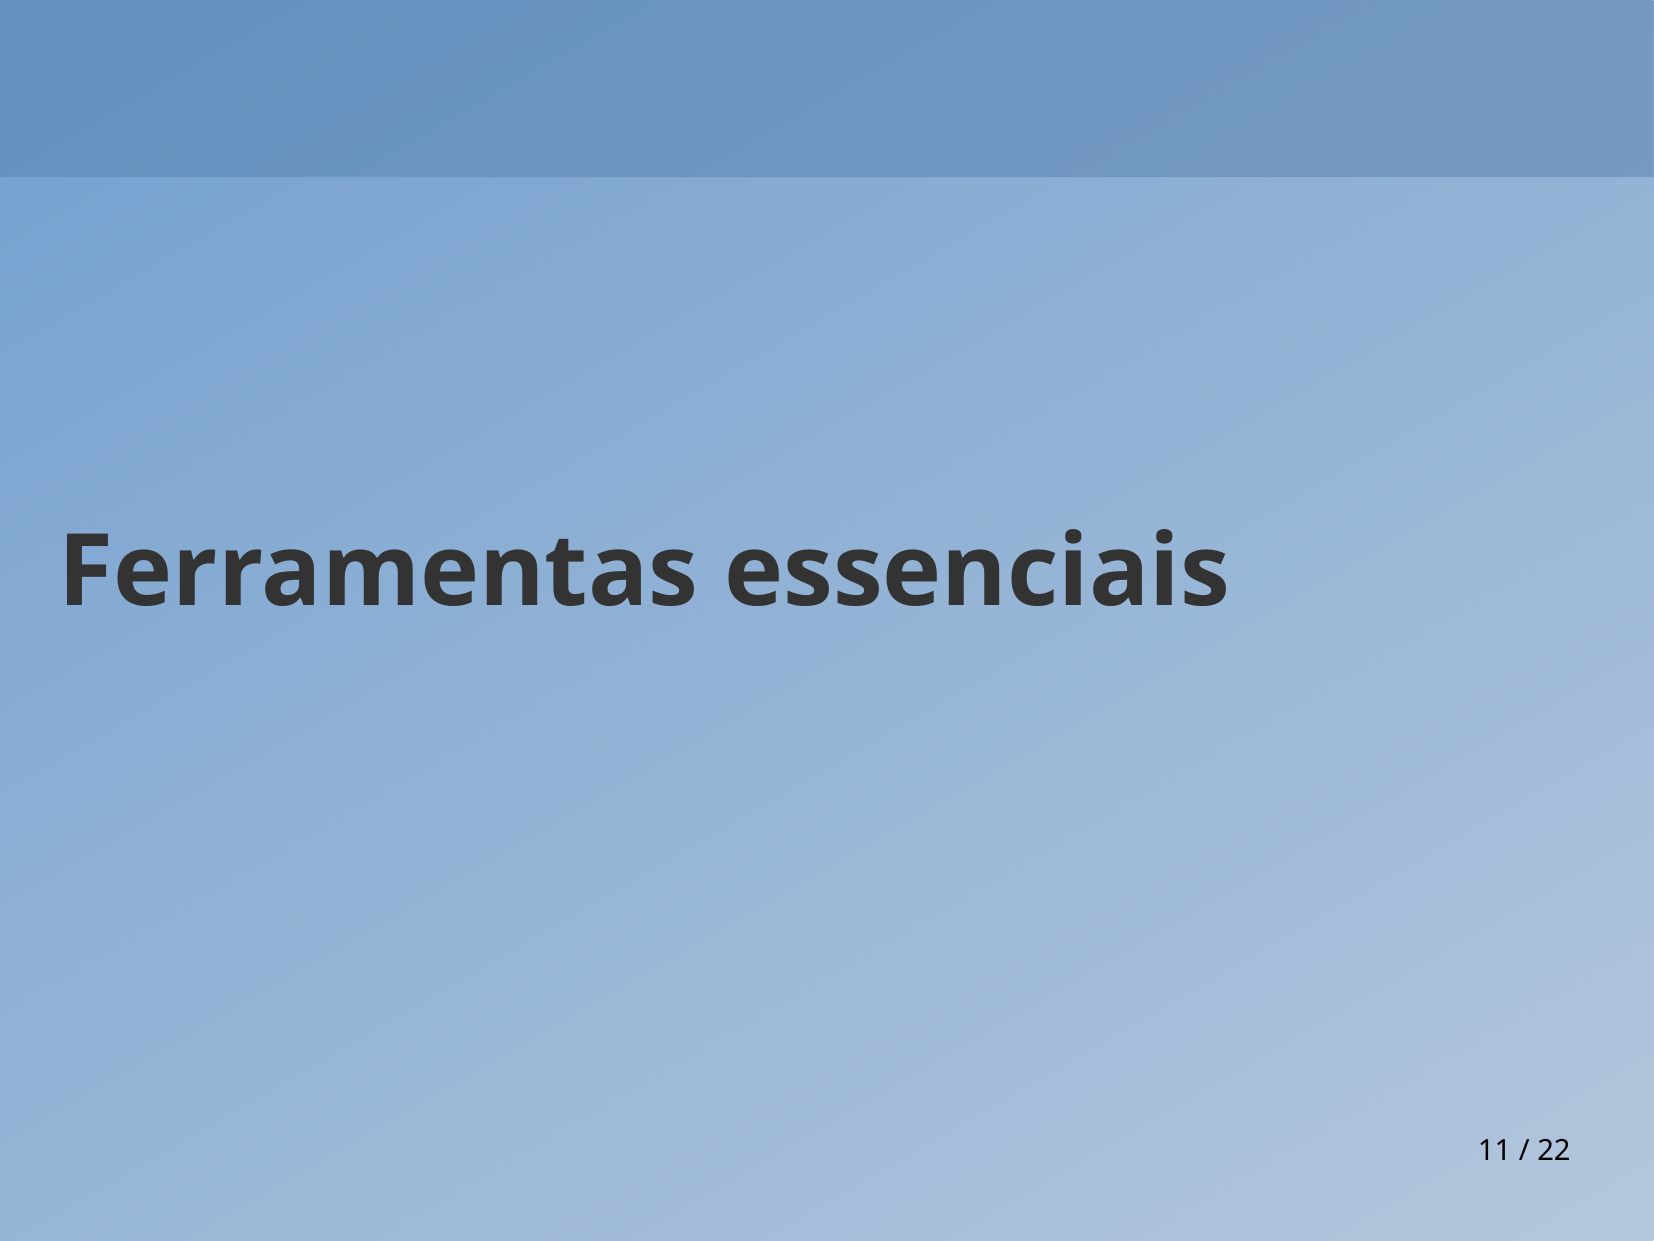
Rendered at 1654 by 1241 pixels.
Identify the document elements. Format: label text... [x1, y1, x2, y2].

title Ferramentas essenciais [59, 448, 1465, 686]
